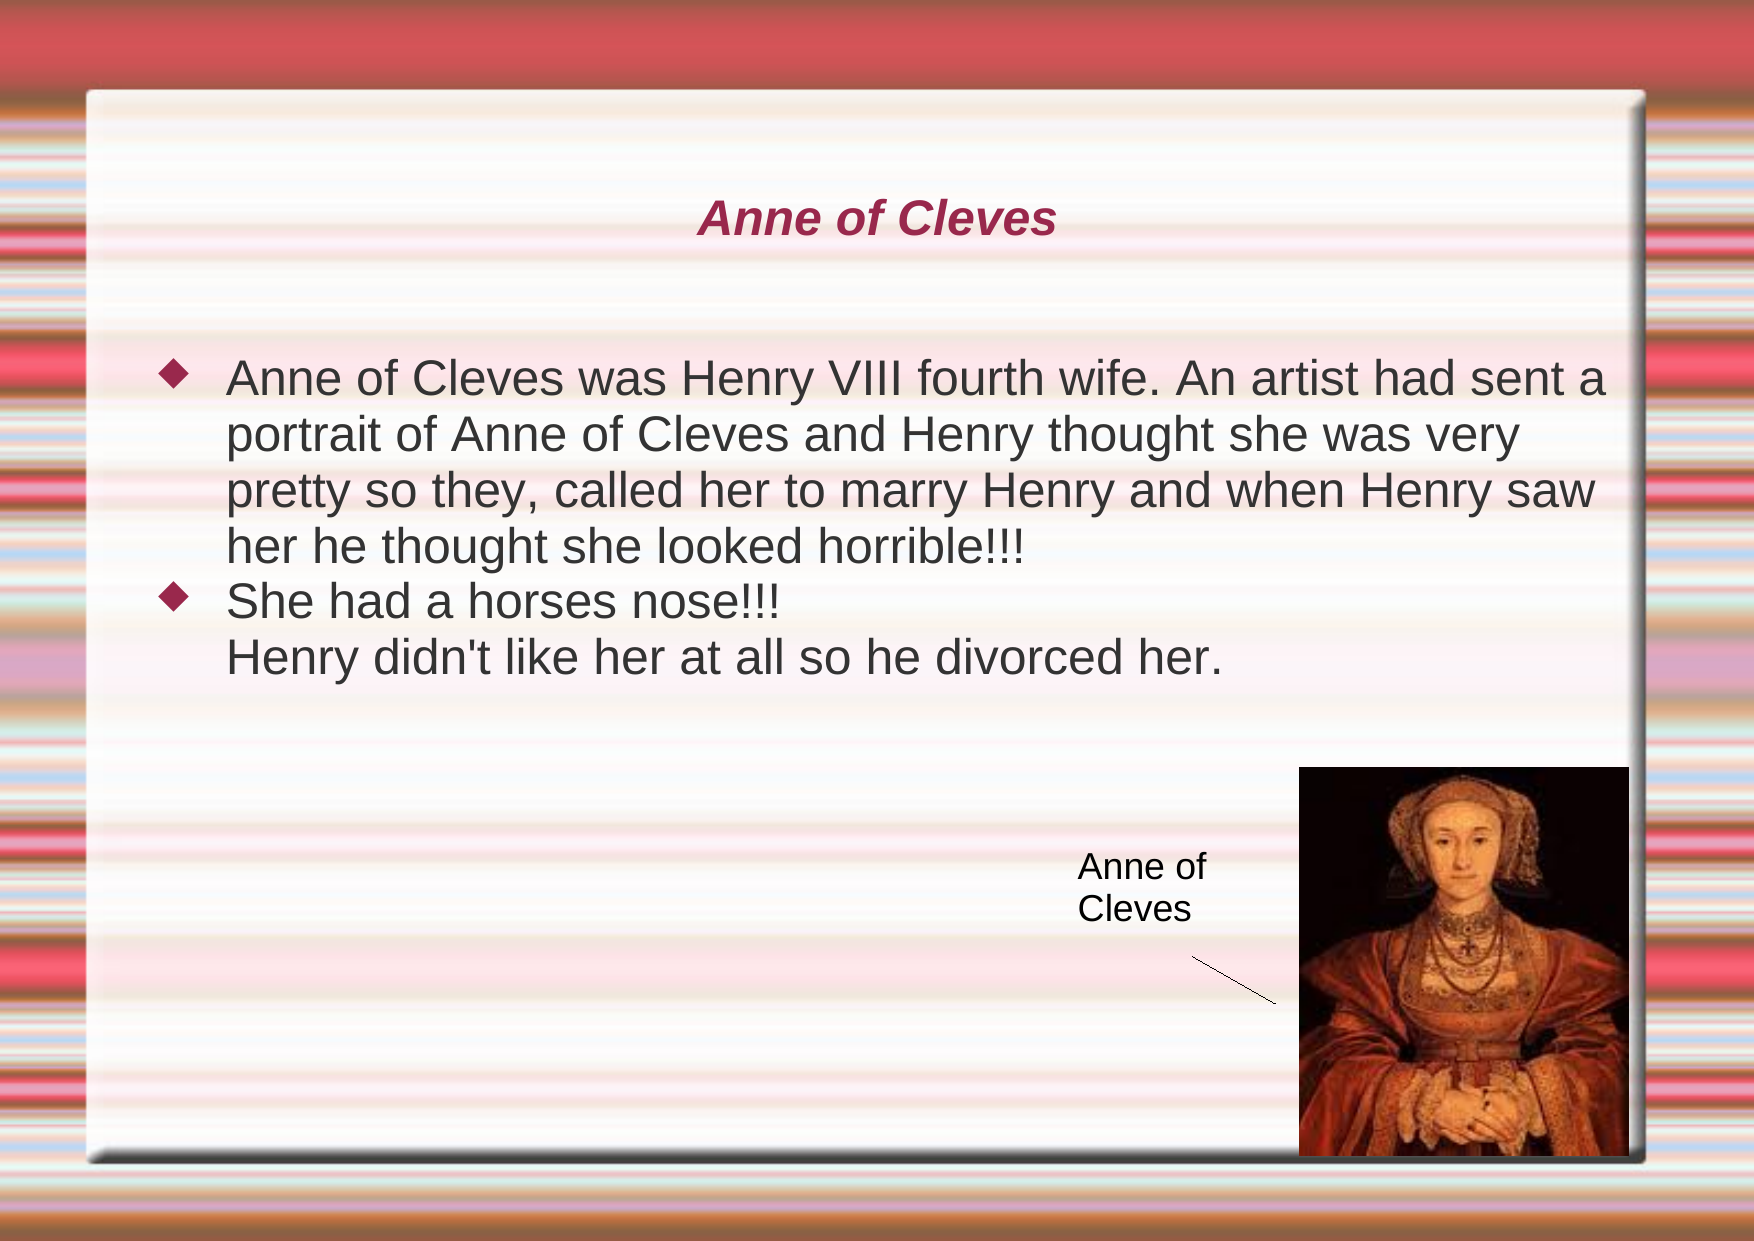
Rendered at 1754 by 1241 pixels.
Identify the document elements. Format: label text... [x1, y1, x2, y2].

picture [0, 0, 1754, 1241]
list Anne of Cleves was Henry VIII fourth wife. An artist had sent a portrait of Anne of Cleves and Henry thought she was very pretty so they, called her to marry Henry and when Henry saw her he thought she looked horrible!!! She had a horses nose!!! Henry didn't like her at all so he divorced her. [143, 350, 1608, 1132]
title Anne of Cleves [128, 114, 1627, 322]
text_box Anne of Cleves [1062, 838, 1241, 938]
